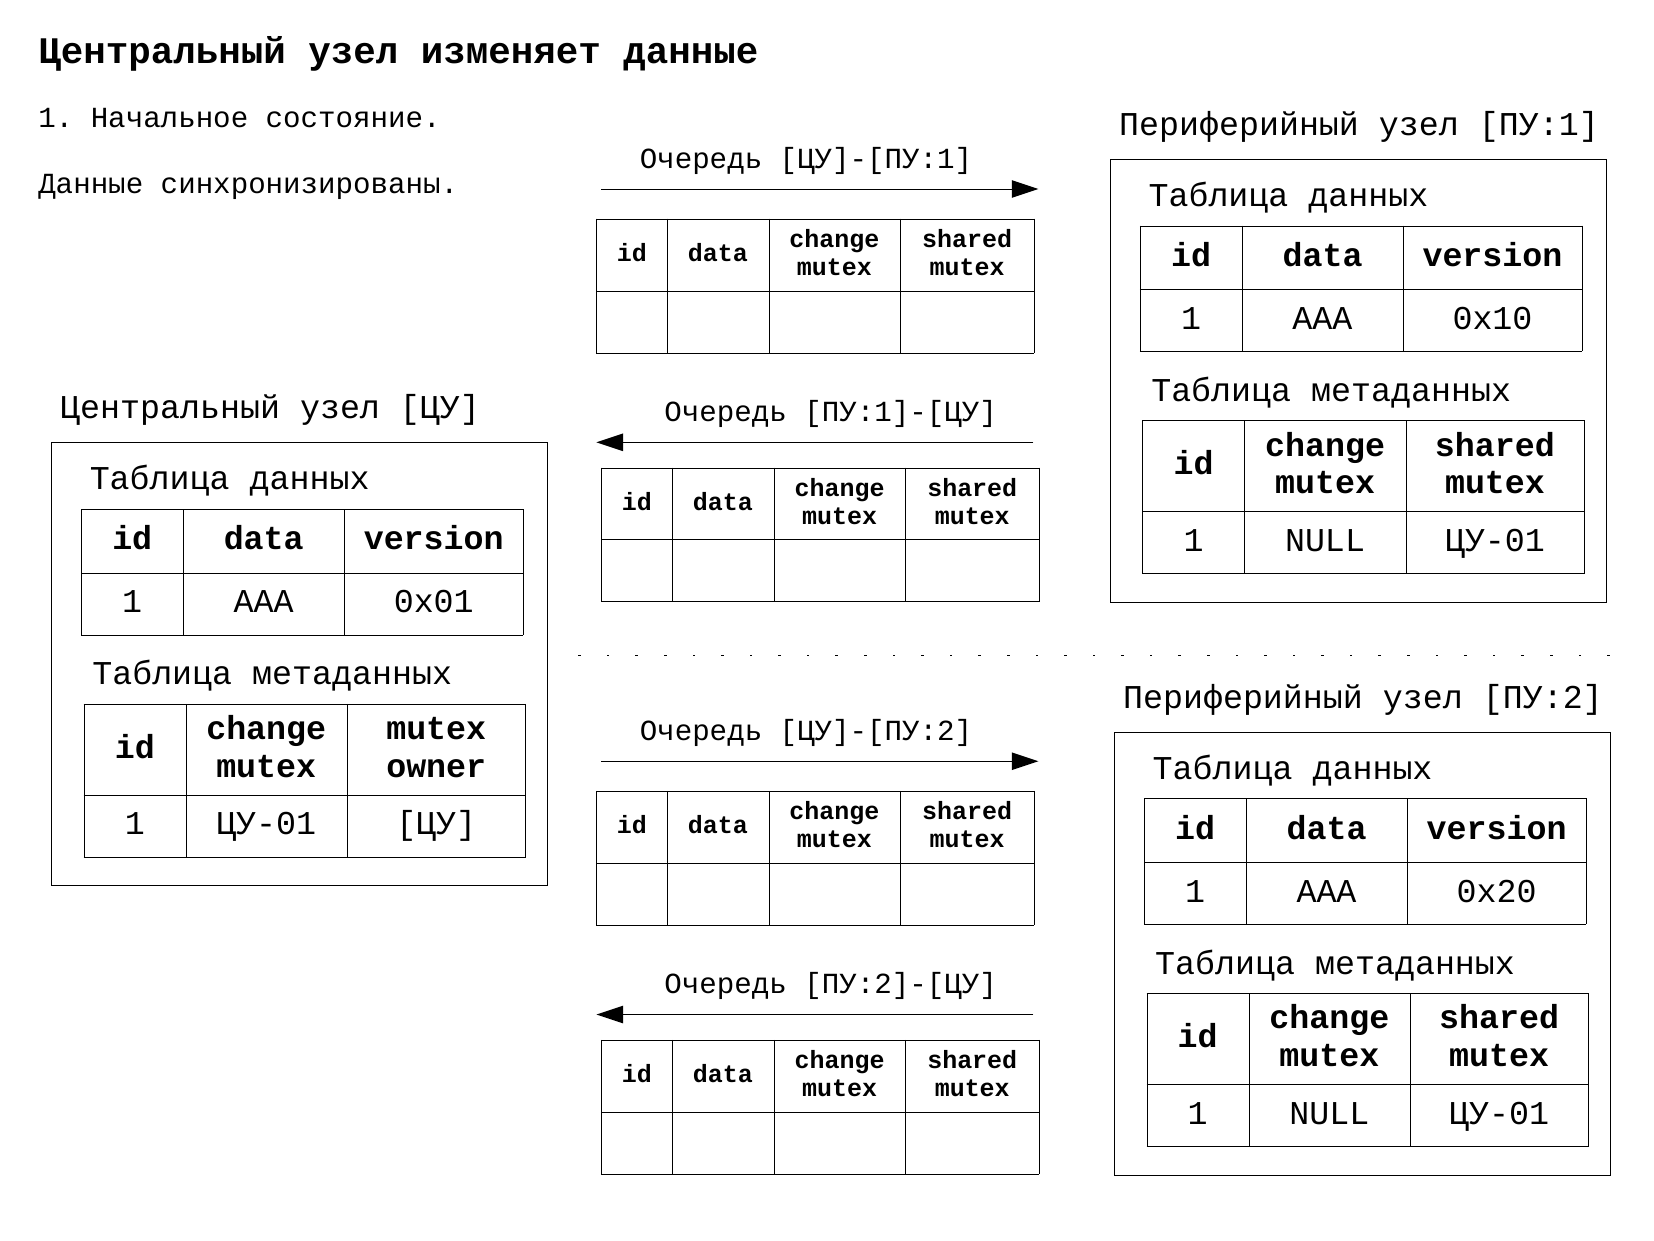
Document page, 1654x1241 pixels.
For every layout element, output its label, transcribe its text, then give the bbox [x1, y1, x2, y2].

text_box Таблица метаданных [77, 649, 468, 703]
table_cell 1 [1143, 512, 1244, 573]
table_cell [673, 1113, 774, 1174]
table_header shared mutex [906, 1041, 1039, 1112]
table_cell 0x10 [1404, 290, 1582, 351]
table_header change mutex [770, 792, 900, 863]
table_cell AAA [1243, 290, 1403, 351]
text_box Очередь [ЦУ]-[ПУ:1] [624, 136, 992, 189]
text_box Таблица метаданных [1136, 366, 1527, 419]
table_header shared mutex [901, 792, 1034, 863]
table_cell [668, 864, 769, 925]
table_cell [775, 1113, 905, 1174]
table_header change mutex [187, 705, 347, 795]
table_header shared mutex [1407, 421, 1584, 511]
table_header shared mutex [906, 469, 1039, 539]
table_cell 1 [1148, 1085, 1249, 1146]
table_header id [602, 469, 672, 539]
text_box [51, 442, 548, 886]
table_header data [668, 792, 769, 863]
table_header id [1145, 799, 1246, 862]
table_cell [770, 864, 900, 925]
table_header version [345, 510, 523, 573]
text_box Центральный узел изменяет данные [23, 25, 774, 83]
table_cell 1 [1145, 863, 1246, 924]
table_header data [673, 469, 774, 539]
table_cell 1 [85, 796, 186, 857]
table_cell [906, 540, 1039, 601]
table_header id [85, 705, 186, 795]
text_box 1. Начальное состояние. Данные синхронизированы. [23, 96, 474, 244]
table_cell [906, 1113, 1039, 1174]
table_header mutex owner [348, 705, 525, 795]
table_cell [597, 292, 667, 353]
table_header shared mutex [901, 220, 1034, 291]
table_header change mutex [1245, 421, 1406, 511]
table_cell 1 [82, 574, 183, 635]
table_header id [82, 510, 183, 573]
text_box Таблица метаданных [1140, 938, 1531, 992]
text_box Центральный узел [ЦУ] [45, 383, 556, 437]
table_header change mutex [770, 220, 900, 291]
text_box Очередь [ПУ:1]-[ЦУ] [649, 389, 1016, 442]
text_box Таблица данных [1133, 171, 1444, 224]
table_header data [1247, 799, 1407, 862]
table_cell [673, 540, 774, 601]
table_header change mutex [775, 469, 905, 539]
table_cell [602, 540, 672, 601]
table_cell [ЦУ] [348, 796, 525, 857]
table_header data [184, 510, 344, 573]
text_box Таблица данных [1137, 744, 1448, 797]
table_cell AAA [1247, 863, 1407, 924]
table_header id [1148, 994, 1249, 1084]
table_cell NULL [1245, 512, 1406, 573]
table_header id [1141, 227, 1242, 289]
table_cell [770, 292, 900, 353]
table_cell 0x20 [1408, 863, 1586, 924]
table_cell ЦУ-01 [1411, 1085, 1588, 1146]
table_header id [597, 220, 667, 291]
table_header id [597, 792, 667, 863]
table_cell [602, 1113, 672, 1174]
text_box [1114, 732, 1611, 1176]
table_cell 1 [1141, 290, 1242, 351]
table_header id [602, 1041, 672, 1112]
text_box [1110, 159, 1607, 603]
table_cell [668, 292, 769, 353]
table_header data [668, 220, 769, 291]
table_header version [1404, 227, 1582, 289]
table_cell [597, 864, 667, 925]
table_header data [1243, 227, 1403, 289]
text_box Периферийный узел [ПУ:2] [1108, 673, 1619, 726]
table_header version [1408, 799, 1586, 862]
table_header id [1143, 421, 1244, 511]
table_cell AAA [184, 574, 344, 635]
text_box Очередь [ПУ:2]-[ЦУ] [649, 962, 1016, 1014]
text_box Периферийный узел [ПУ:1] [1104, 100, 1614, 153]
table_cell ЦУ-01 [187, 796, 347, 857]
table_cell [901, 864, 1034, 925]
table_header data [673, 1041, 774, 1112]
table_cell [901, 292, 1034, 353]
table_header change mutex [775, 1041, 905, 1112]
text_box Таблица данных [75, 454, 385, 508]
table_header change mutex [1250, 994, 1410, 1084]
table_cell NULL [1250, 1085, 1410, 1146]
text_box Очередь [ЦУ]-[ПУ:2] [624, 708, 992, 762]
table_cell 0x01 [345, 574, 523, 635]
table_header shared mutex [1411, 994, 1588, 1084]
table_cell ЦУ-01 [1407, 512, 1584, 573]
table_cell [775, 540, 905, 601]
